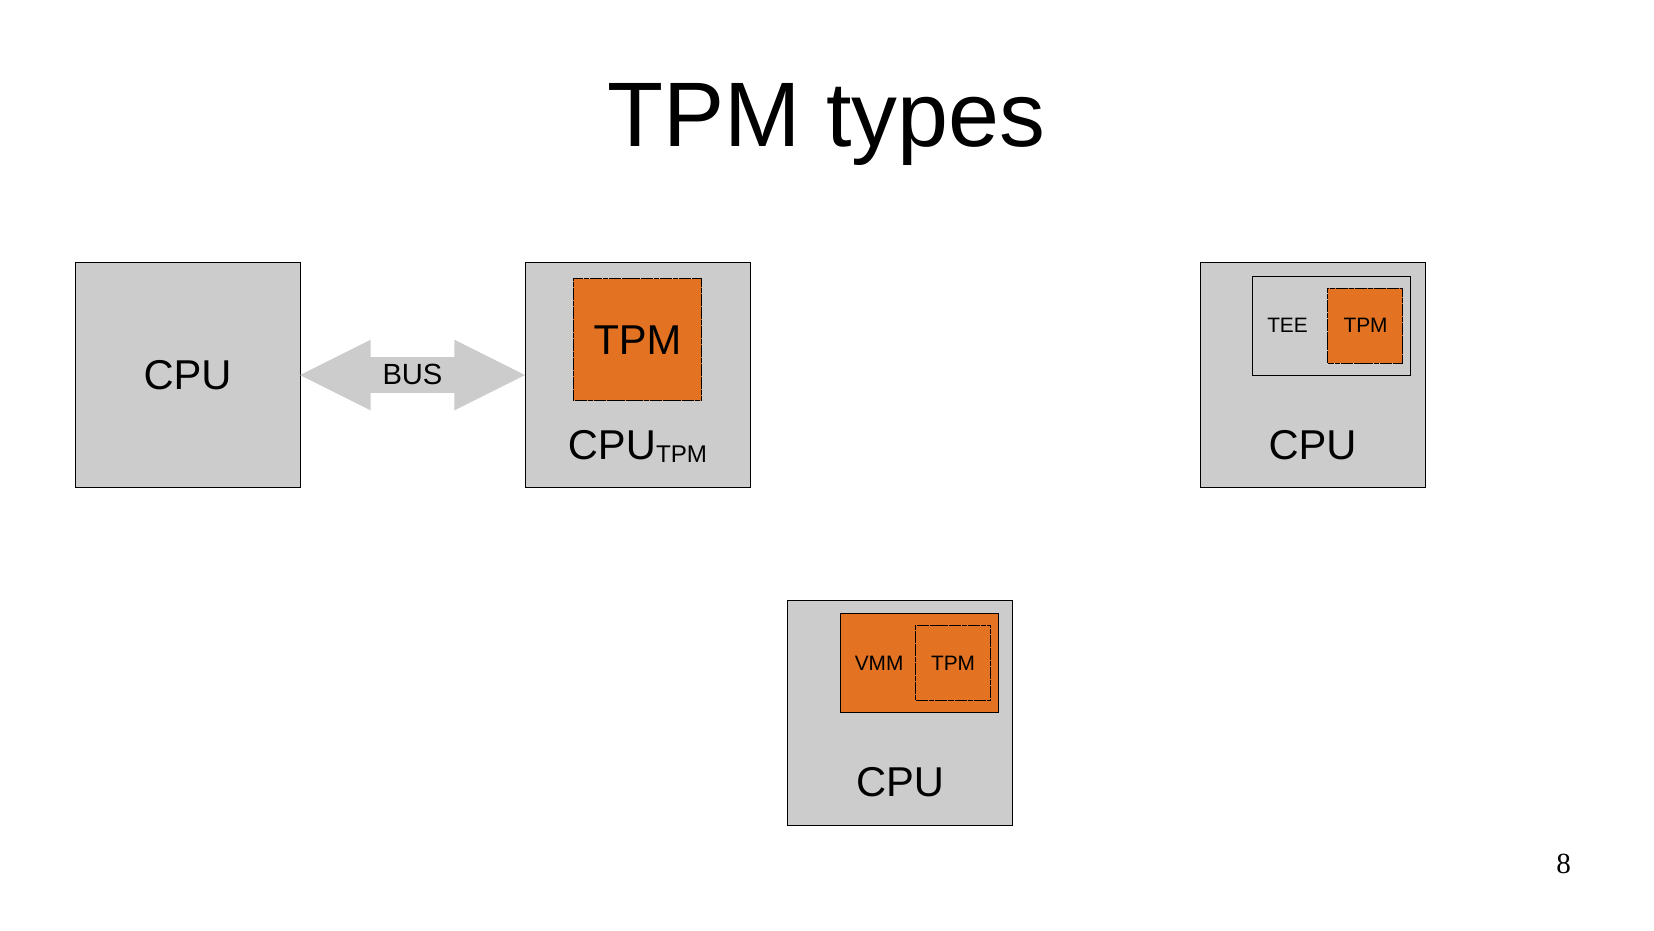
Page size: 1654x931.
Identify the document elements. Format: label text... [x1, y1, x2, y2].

text_box CPU [75, 262, 301, 488]
text_box TPM [573, 278, 702, 401]
text_box CPU [1200, 262, 1426, 488]
text_box TEE [1252, 276, 1411, 376]
title TPM types [82, 37, 1571, 193]
text_box CPUTPM [525, 262, 751, 488]
text_box VMM [840, 613, 999, 713]
text_box TPM [915, 625, 991, 701]
text_box CPU [787, 600, 1013, 826]
text_box TPM [1327, 288, 1403, 364]
